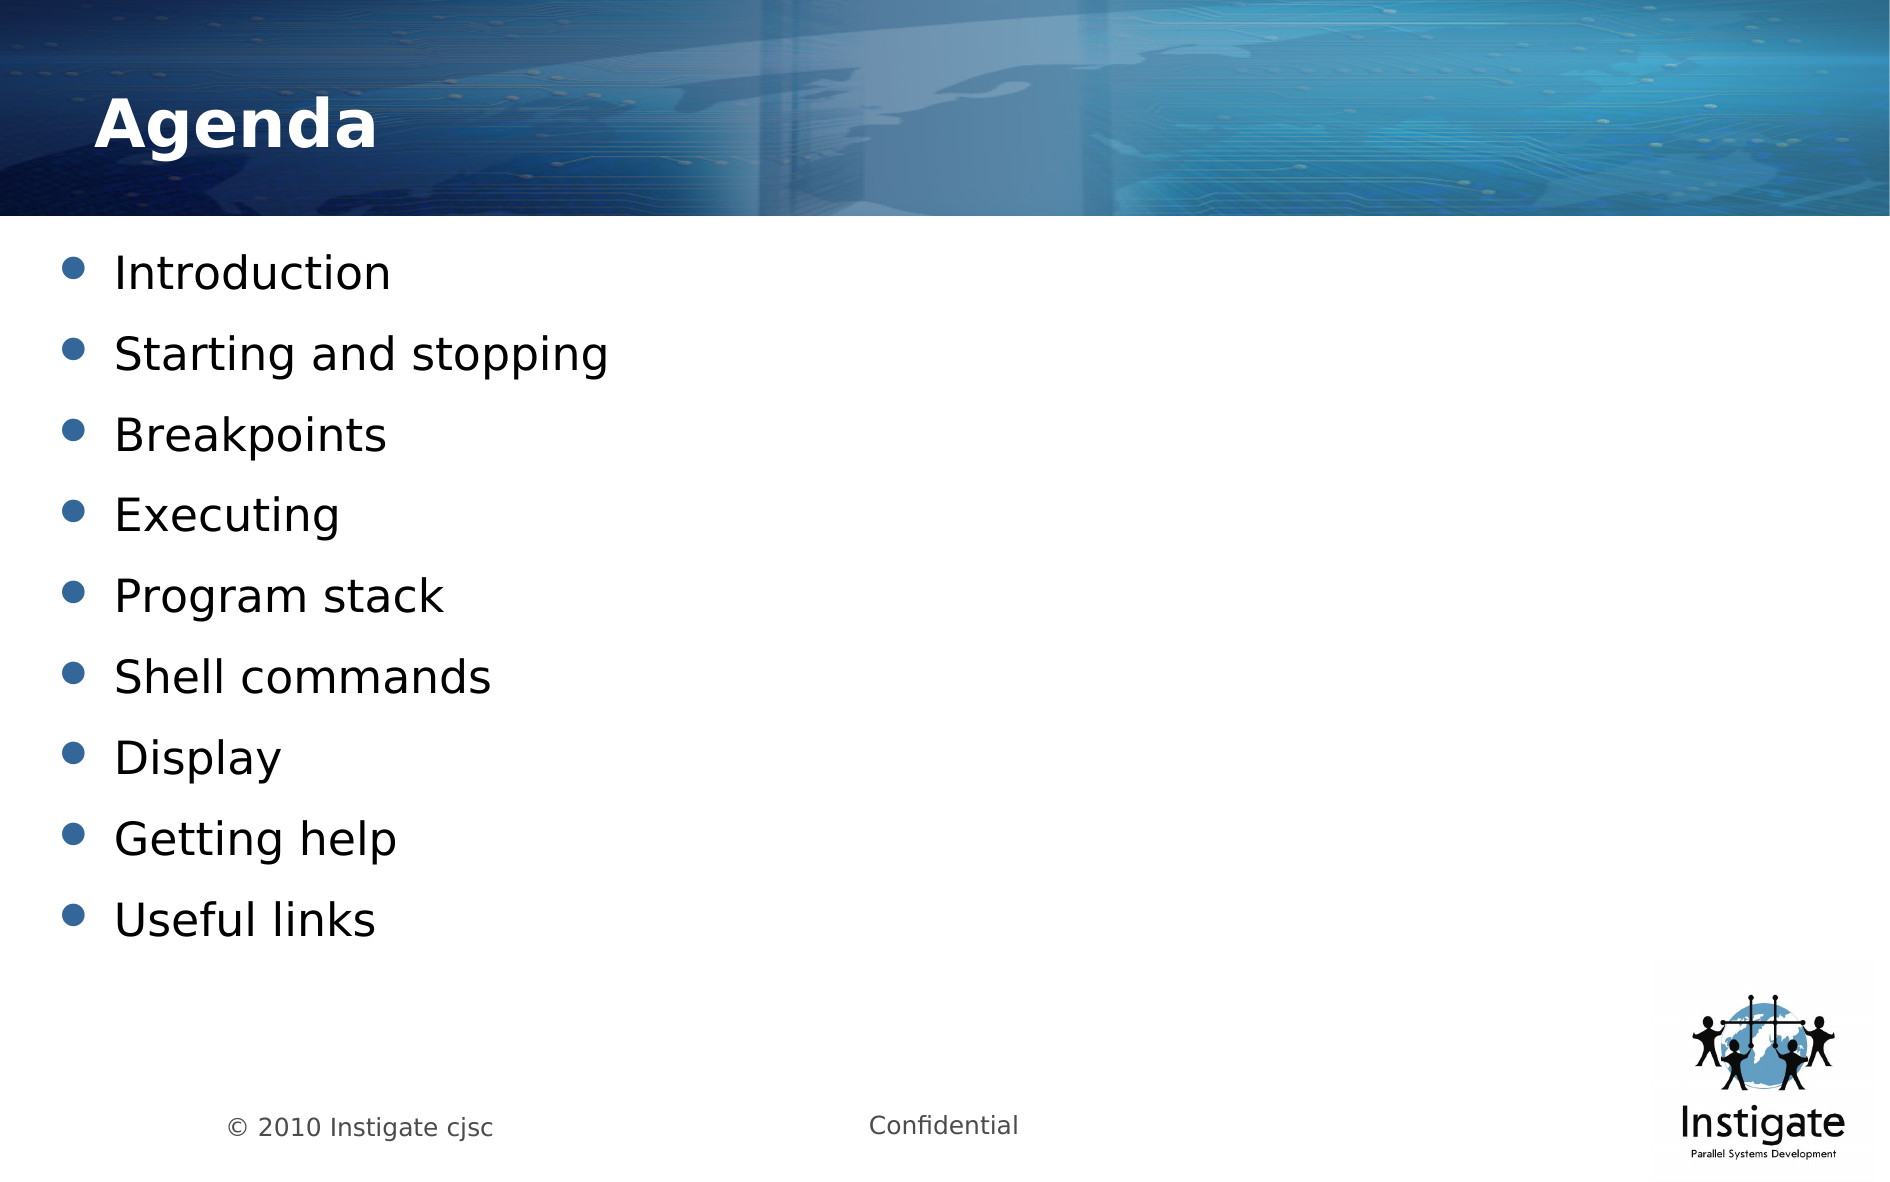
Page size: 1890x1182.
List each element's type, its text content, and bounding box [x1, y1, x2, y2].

picture [1650, 956, 1876, 1182]
list Introduction Starting and stopping Breakpoints Executing Program stack Shell commands Display Getting help Useful links [59, 236, 1831, 1016]
title Agenda [94, 47, 1793, 217]
picture [0, 0, 1890, 216]
